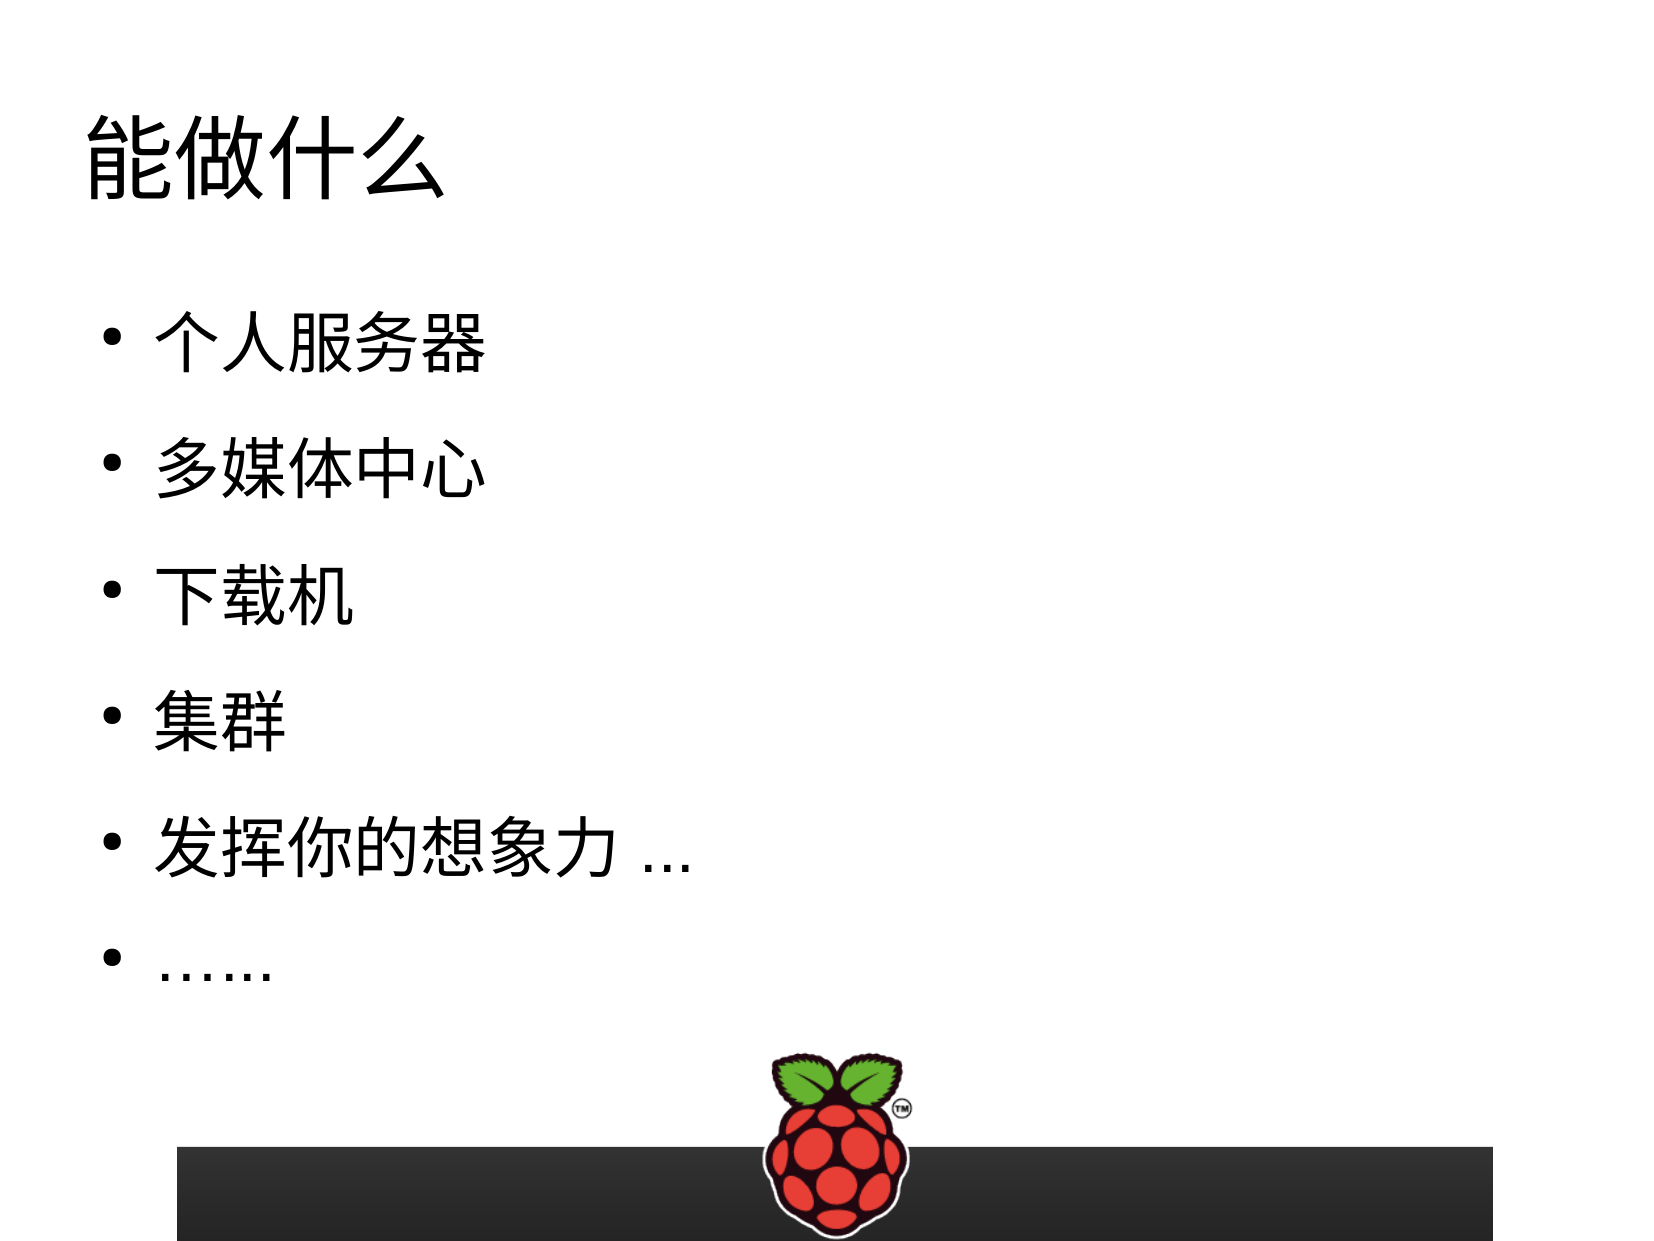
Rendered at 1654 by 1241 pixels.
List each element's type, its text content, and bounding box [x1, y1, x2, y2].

picture [177, 1050, 1493, 1241]
title 能做什么 [82, 49, 1571, 257]
list 个人服务器 多媒体中心 下载机 集群 发挥你的想象力... …... [82, 290, 1538, 1010]
